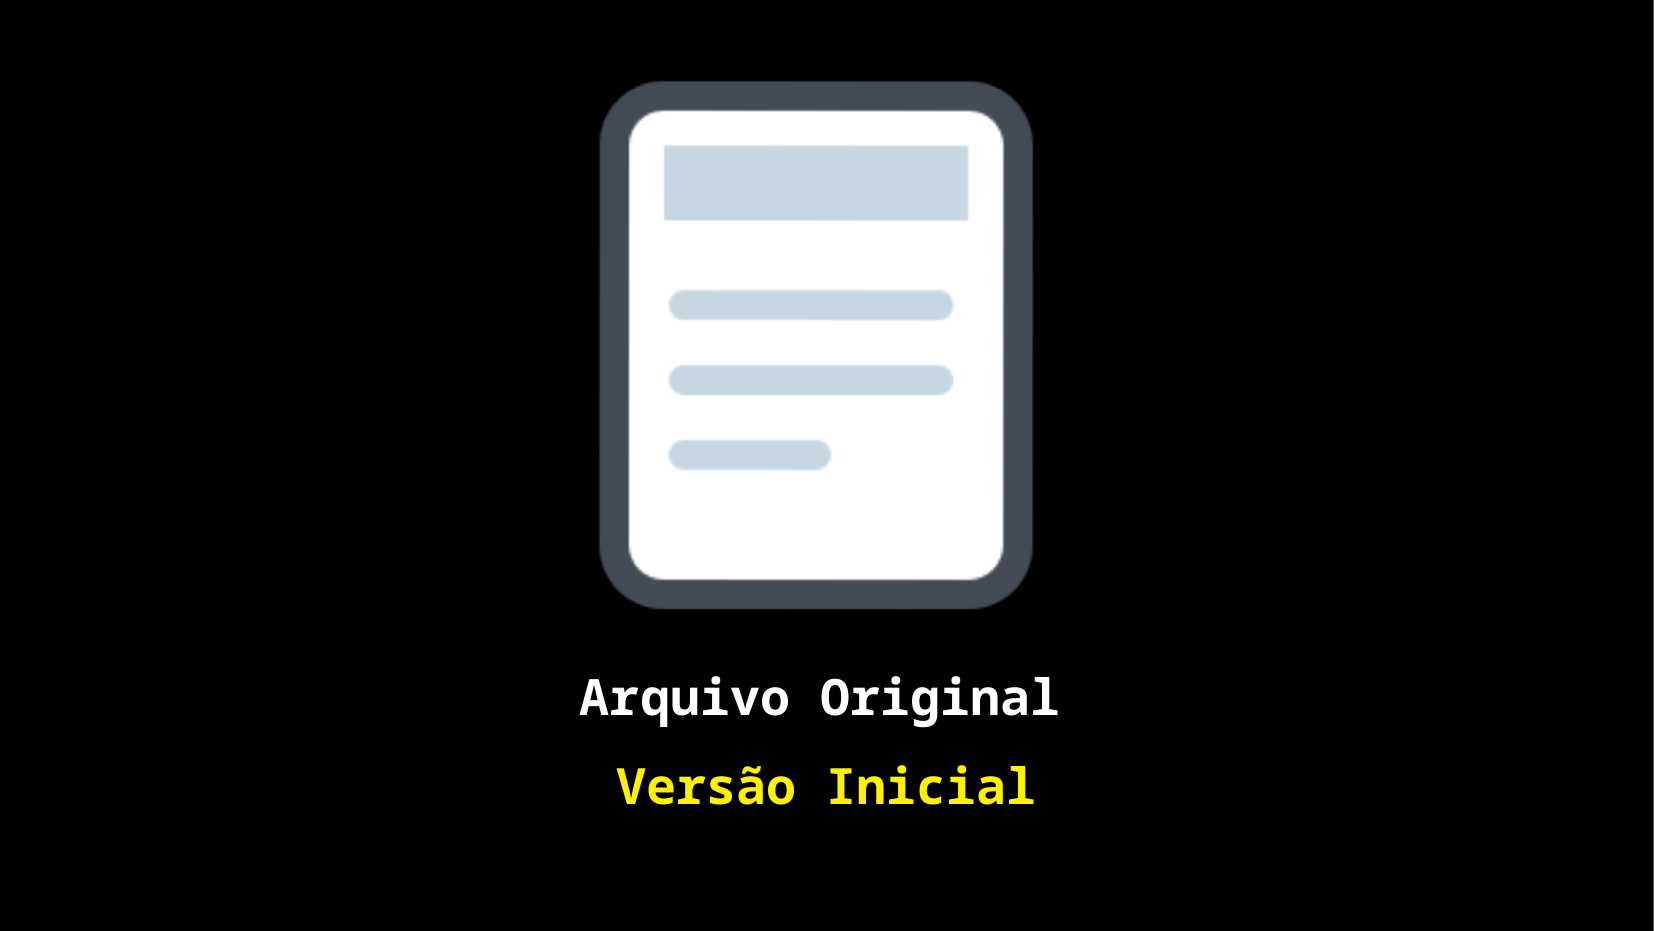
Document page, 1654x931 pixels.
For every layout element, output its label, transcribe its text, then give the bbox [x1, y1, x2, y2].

text_box Arquivo Original [565, 654, 1075, 733]
text_box Versão Inicial [601, 744, 1052, 822]
picture [0, 0, 1654, 931]
